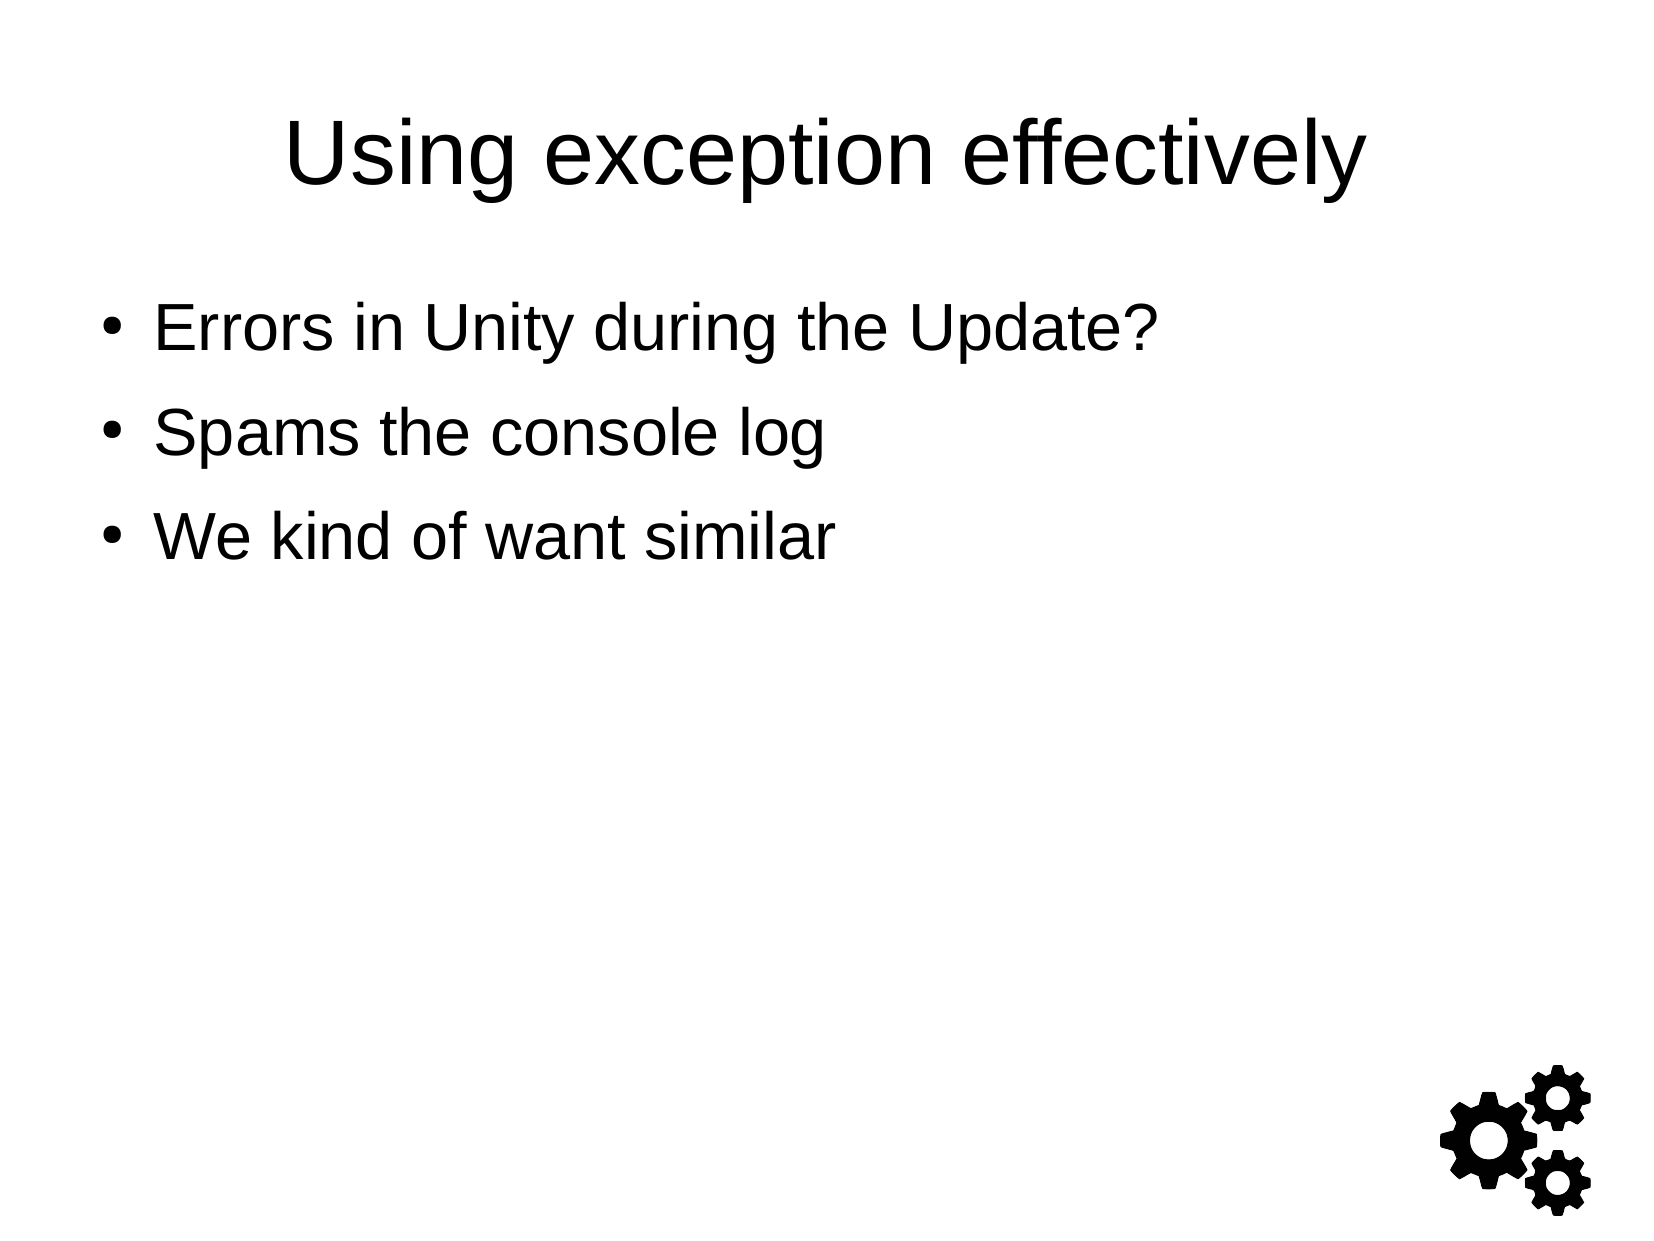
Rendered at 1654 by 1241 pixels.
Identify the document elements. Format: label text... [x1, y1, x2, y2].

title Using exception effectively [82, 49, 1571, 257]
picture [1440, 1065, 1591, 1216]
list Errors in Unity during the Update? Spams the console log We kind of want similar [82, 290, 1571, 1010]
